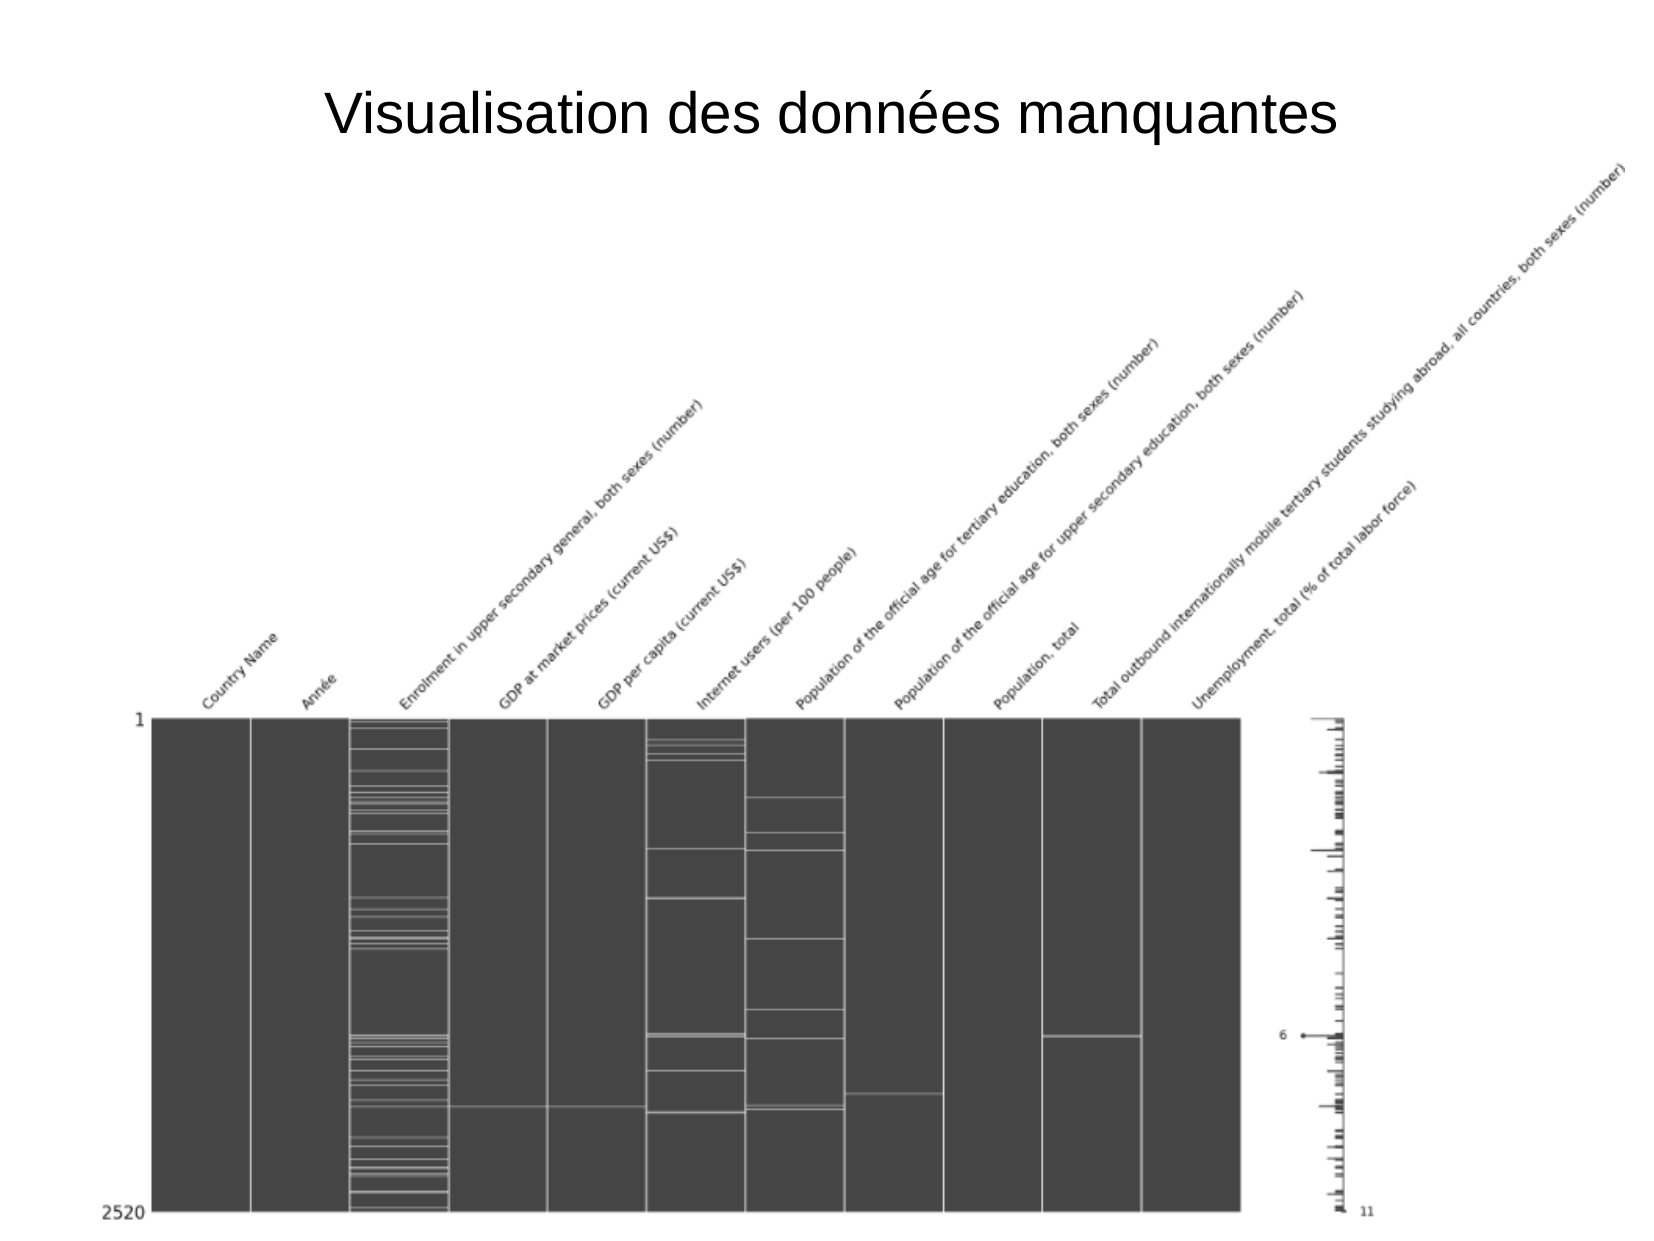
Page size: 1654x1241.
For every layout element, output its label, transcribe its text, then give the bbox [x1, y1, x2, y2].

picture [72, 147, 1625, 1223]
title Visualisation des données manquantes [88, 59, 1577, 147]
